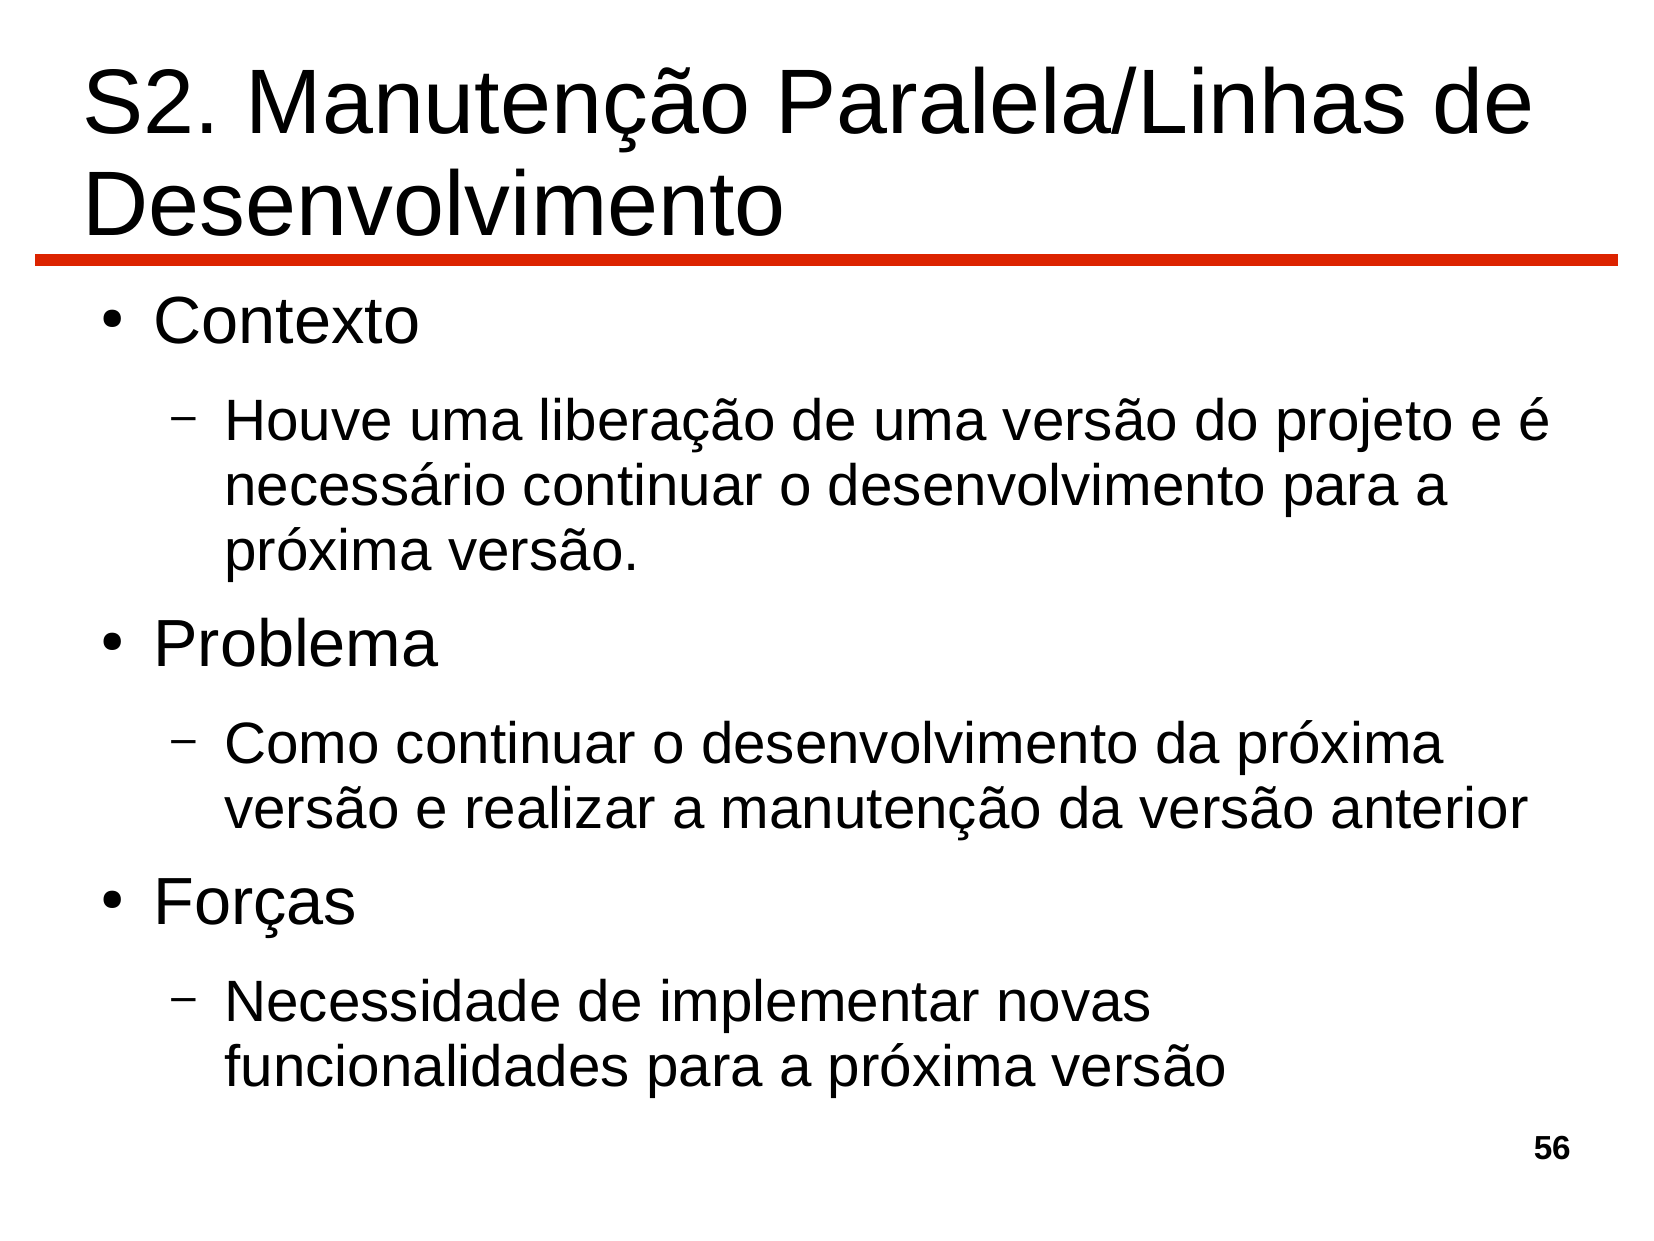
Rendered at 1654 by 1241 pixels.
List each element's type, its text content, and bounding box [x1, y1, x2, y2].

title S2. Manutenção Paralela/Linhas de Desenvolvimento [82, 49, 1571, 257]
list Contexto Houve uma liberação de uma versão do projeto e é necessário continuar o desenvolvimento para a próxima versão. Problema Como continuar o desenvolvimento da próxima versão e realizar a manutenção da versão anterior Forças Necessidade de implementar novas funcionalidades para a próxima versão [82, 283, 1571, 1111]
